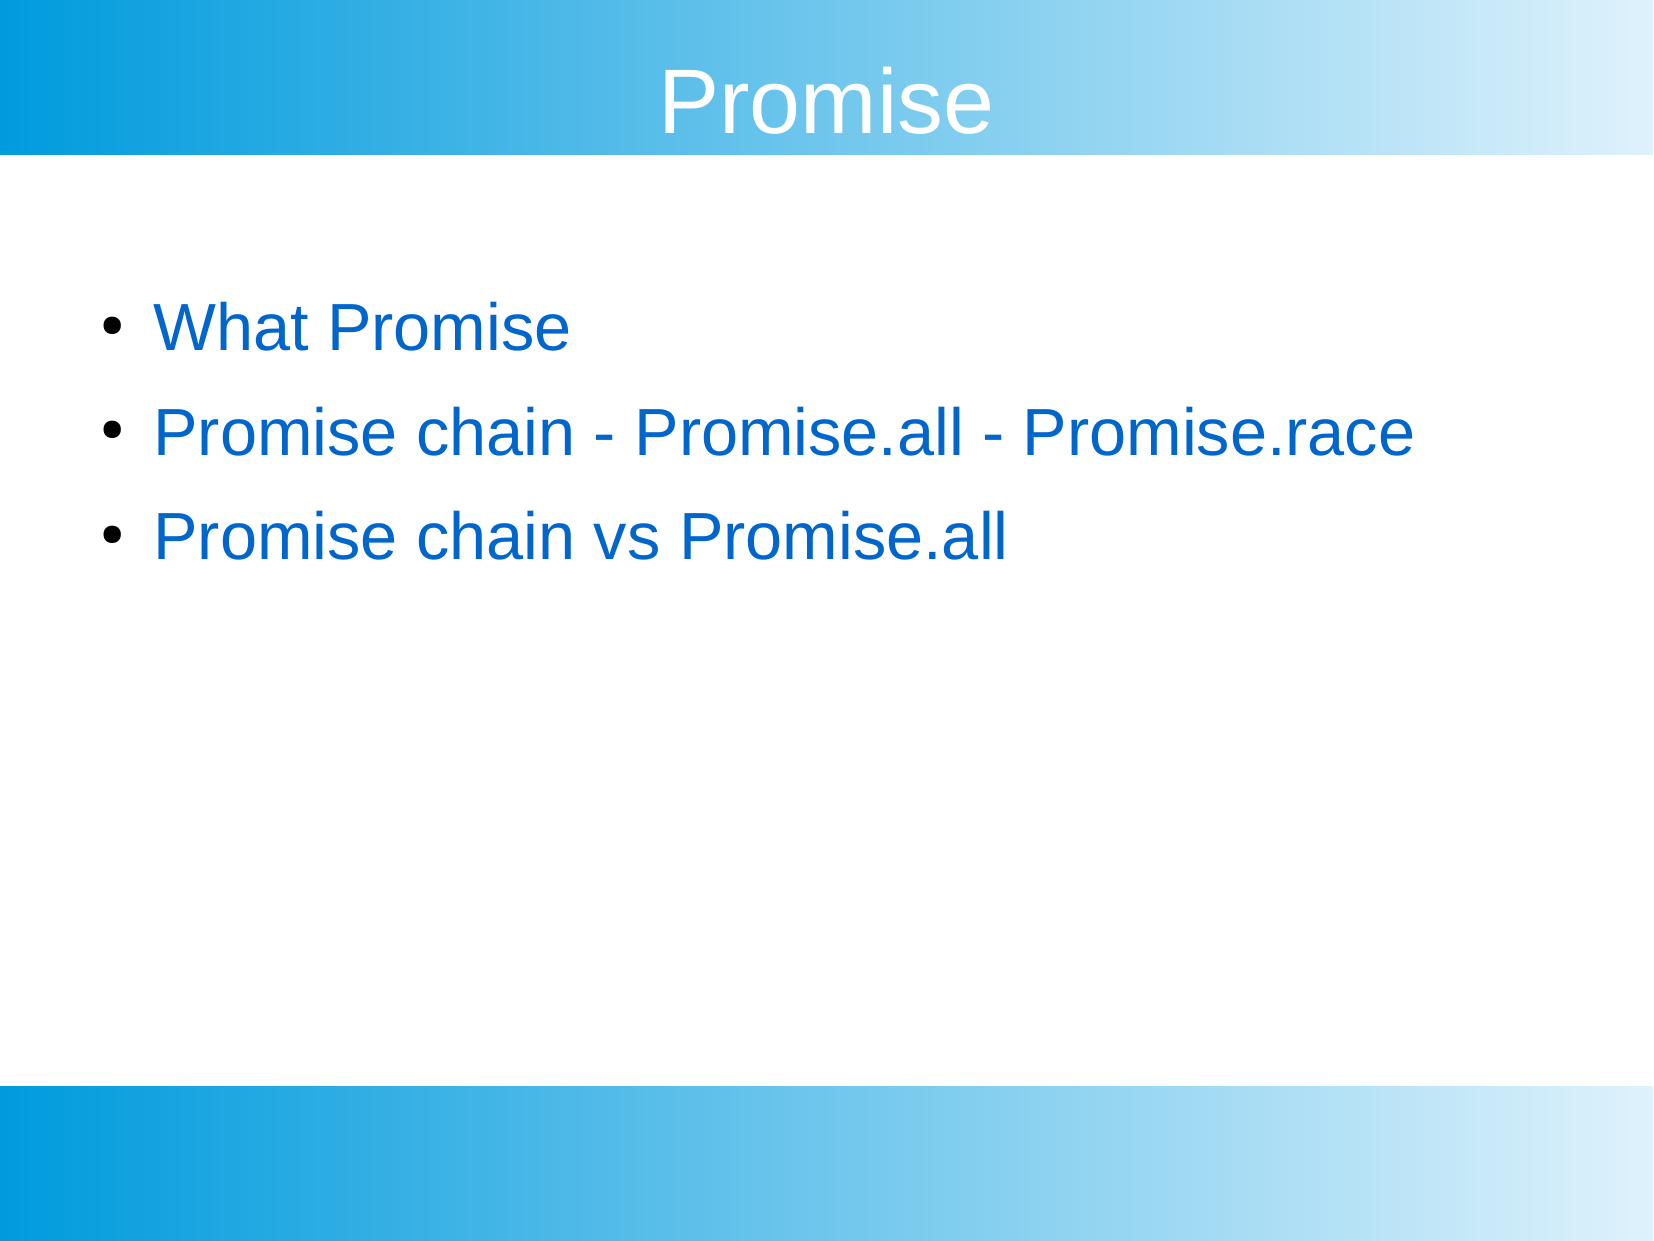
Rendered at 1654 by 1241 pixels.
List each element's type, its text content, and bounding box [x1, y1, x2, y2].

title Promise [82, 49, 1571, 155]
list What Promise Promise chain - Promise.all - Promise.race Promise chain vs Promise.all [82, 290, 1571, 1010]
